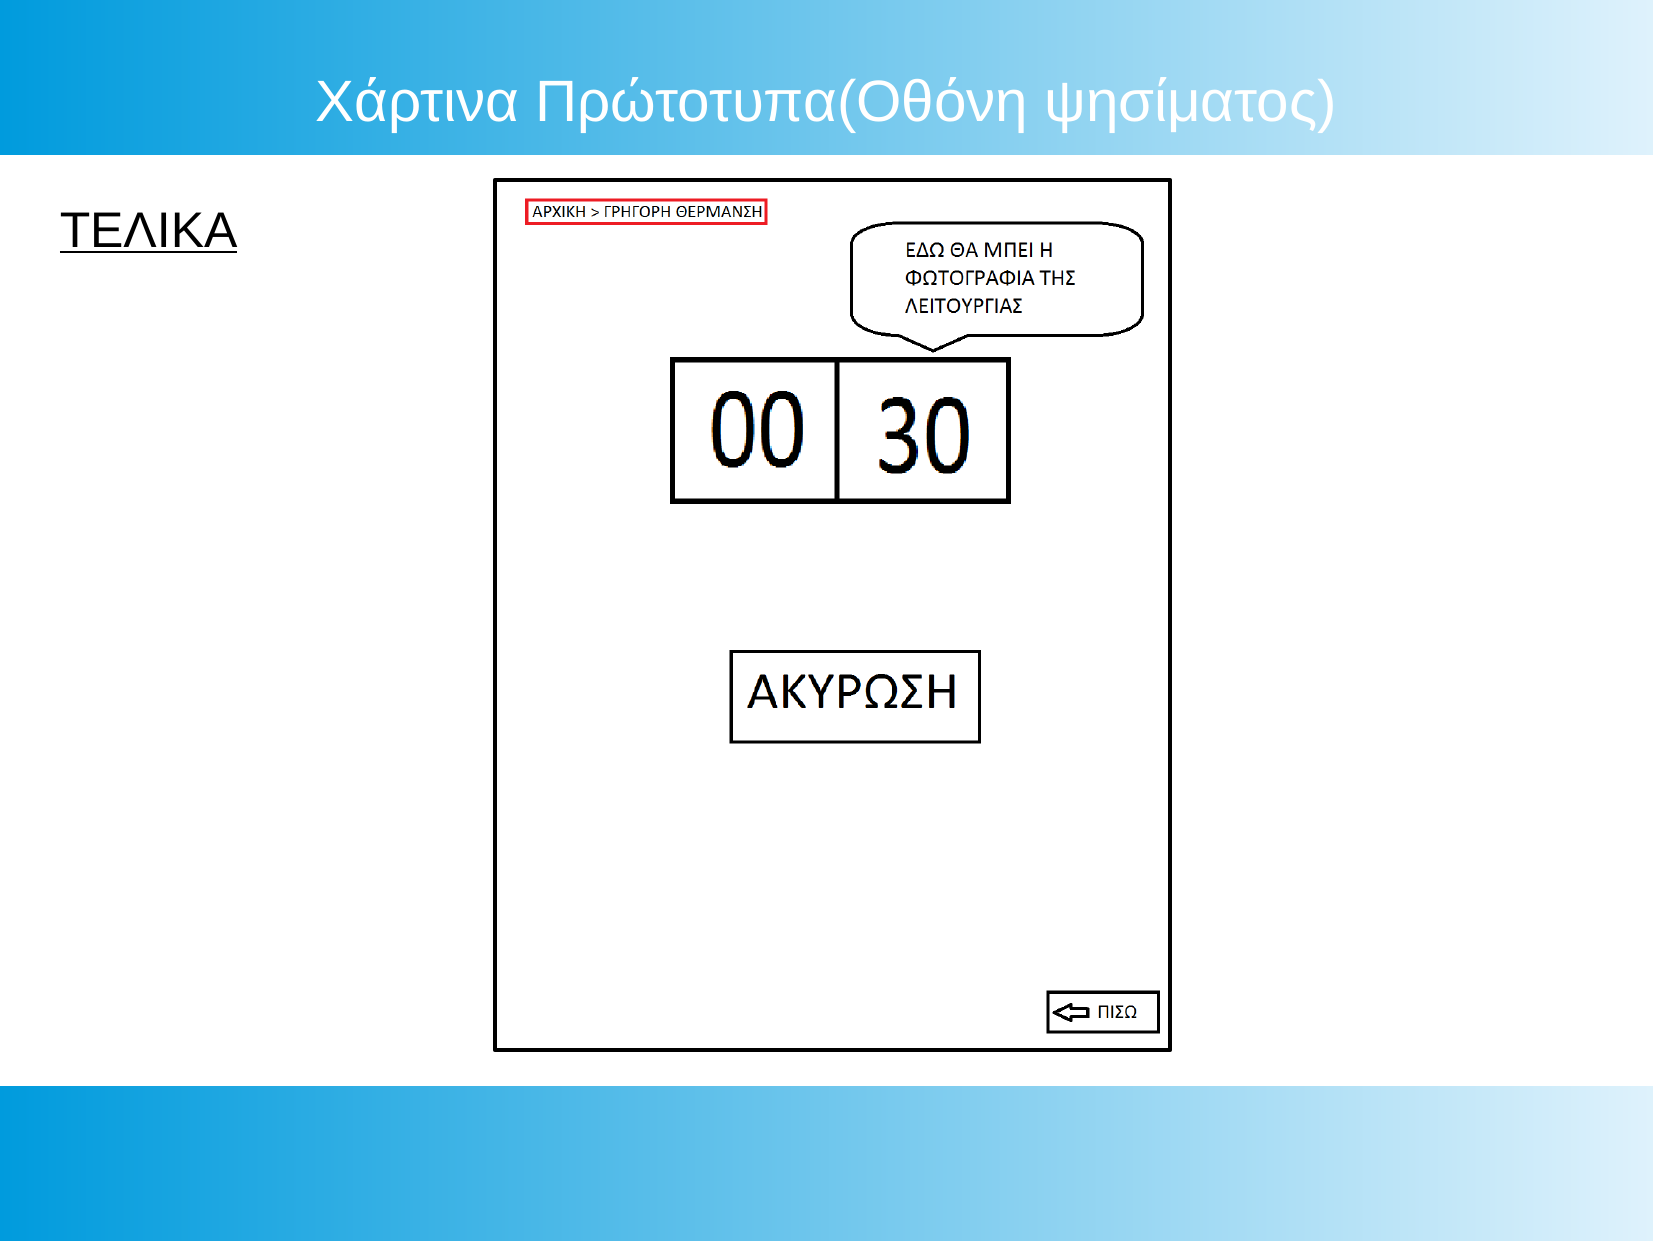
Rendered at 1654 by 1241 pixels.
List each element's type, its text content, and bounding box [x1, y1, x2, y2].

picture [525, 197, 1168, 1036]
title Χάρτινα Πρώτοτυπα(Οθόνη ψησίματος) [82, 49, 1571, 155]
text_box ΤΕΛΙΚΑ [45, 195, 676, 266]
